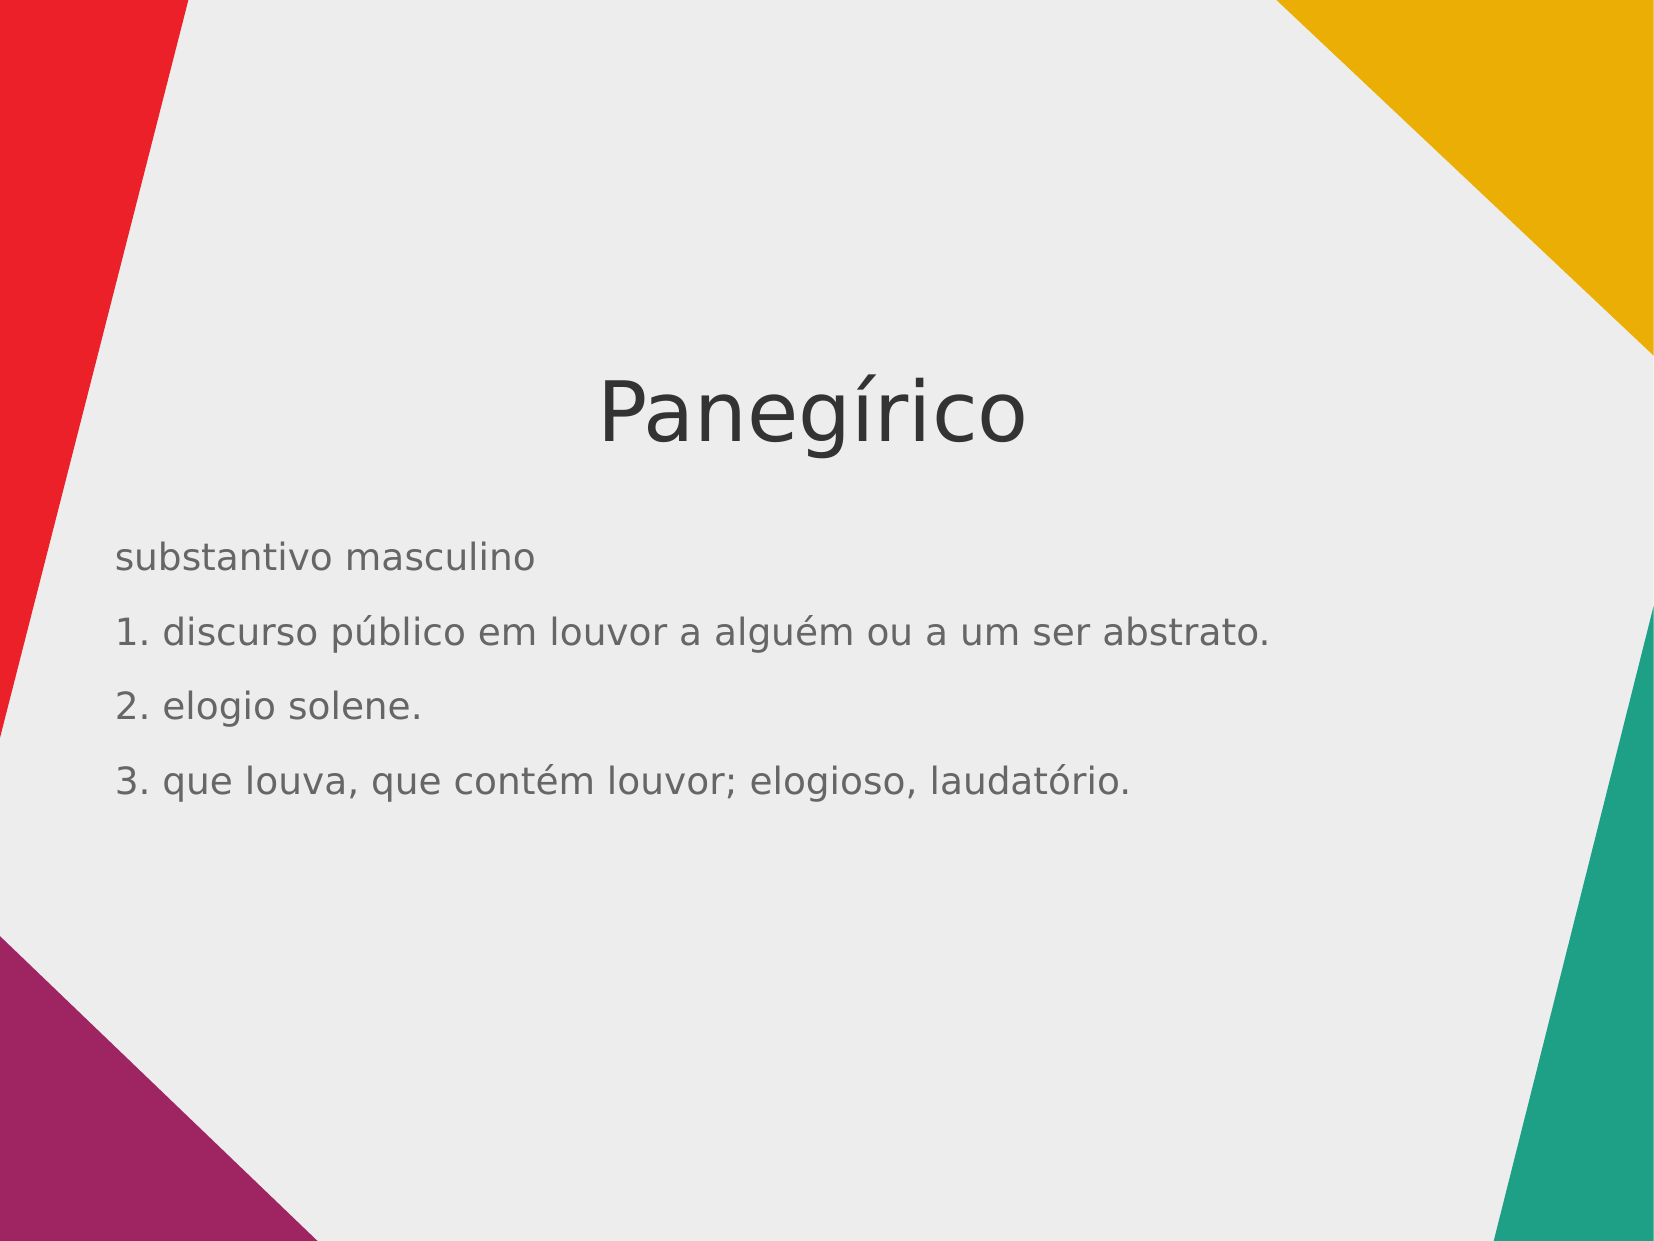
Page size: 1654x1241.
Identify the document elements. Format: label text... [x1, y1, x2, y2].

text_box substantivo masculino 1. discurso público em louvor a alguém ou a um ser abstrato. 2. elogio solene. 3. que louva, que contém louvor; elogioso, laudatório. [114, 302, 1539, 1033]
